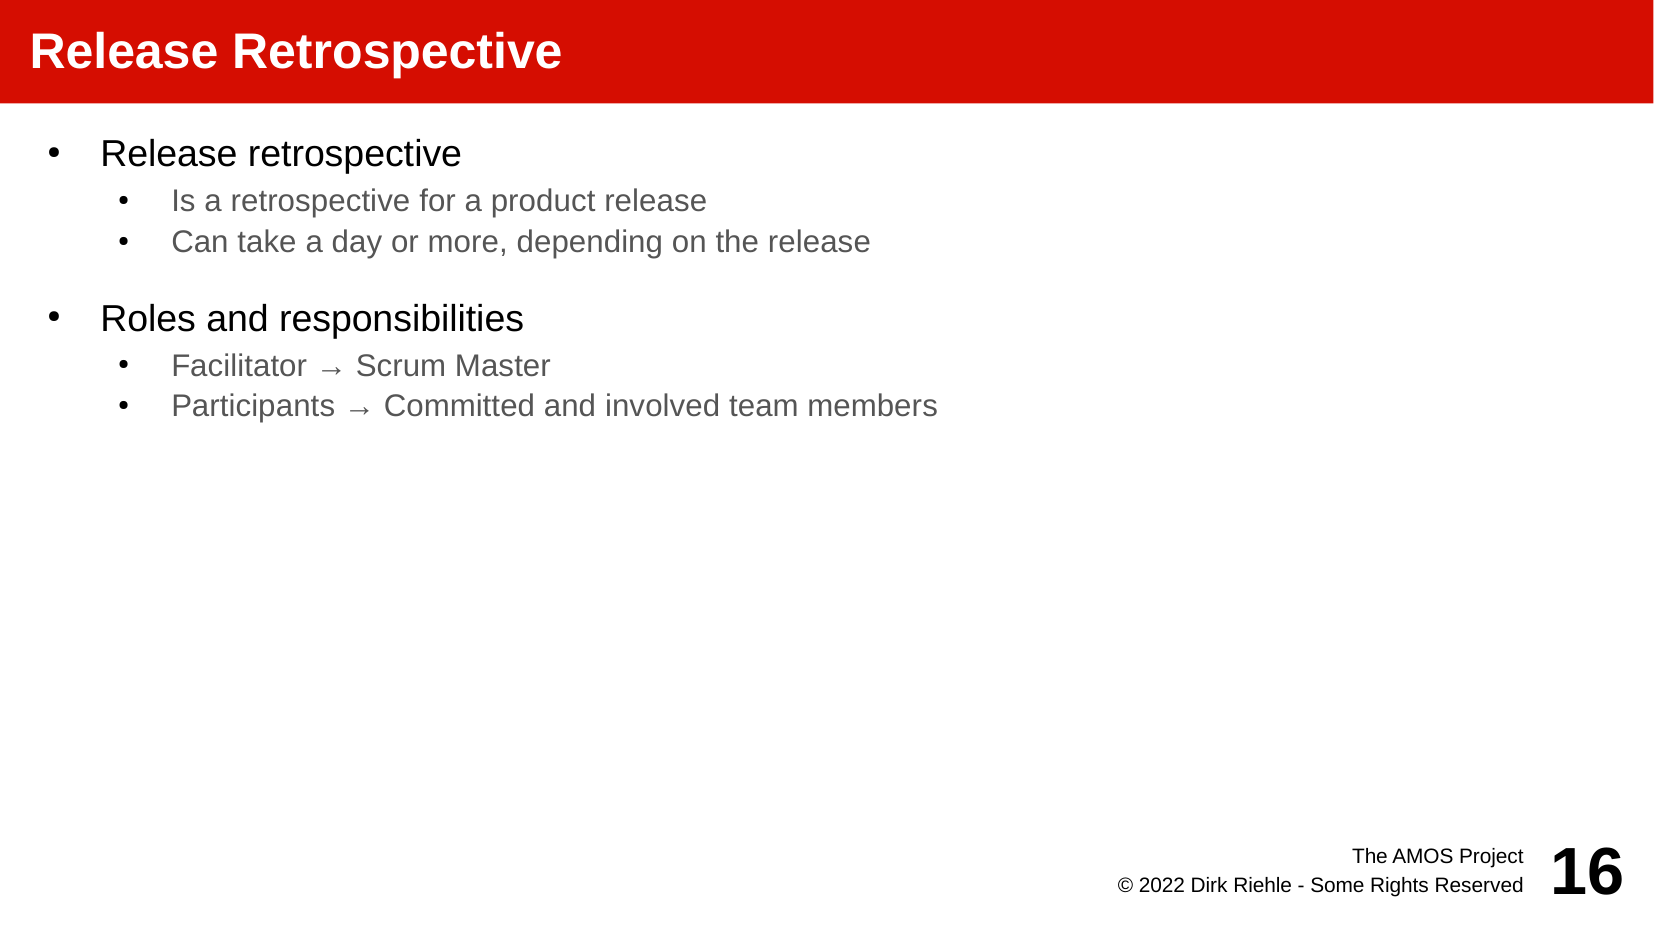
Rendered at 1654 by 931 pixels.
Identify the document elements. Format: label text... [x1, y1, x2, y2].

title Release Retrospective [0, 0, 1654, 104]
list Release retrospective Is a retrospective for a product release Can take a day or more, depending on the release Roles and responsibilities Facilitator → Scrum Master Participants → Committed and involved team members [29, 132, 1625, 813]
